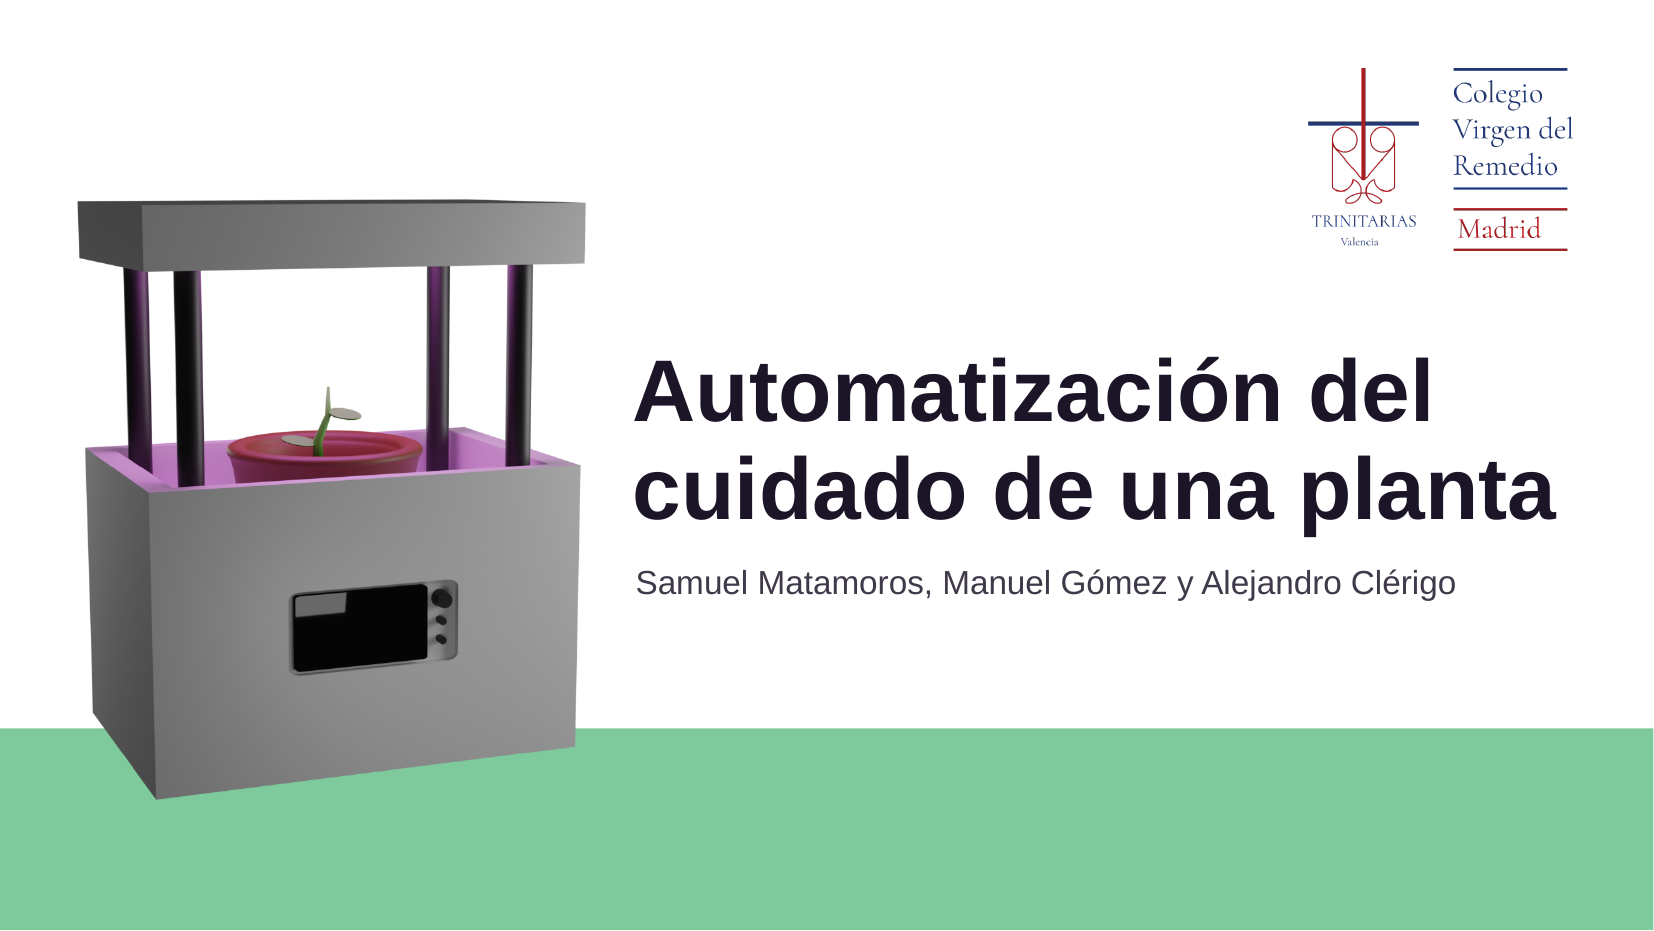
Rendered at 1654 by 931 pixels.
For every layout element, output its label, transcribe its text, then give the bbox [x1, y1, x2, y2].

picture [1308, 68, 1573, 251]
picture [39, 133, 621, 848]
text_box Samuel Matamoros, Manuel Gómez y Alejandro Clérigo [620, 557, 1473, 609]
text_box [0, 728, 1654, 931]
subtitle Automatización del cuidado de una planta [633, 311, 1608, 570]
